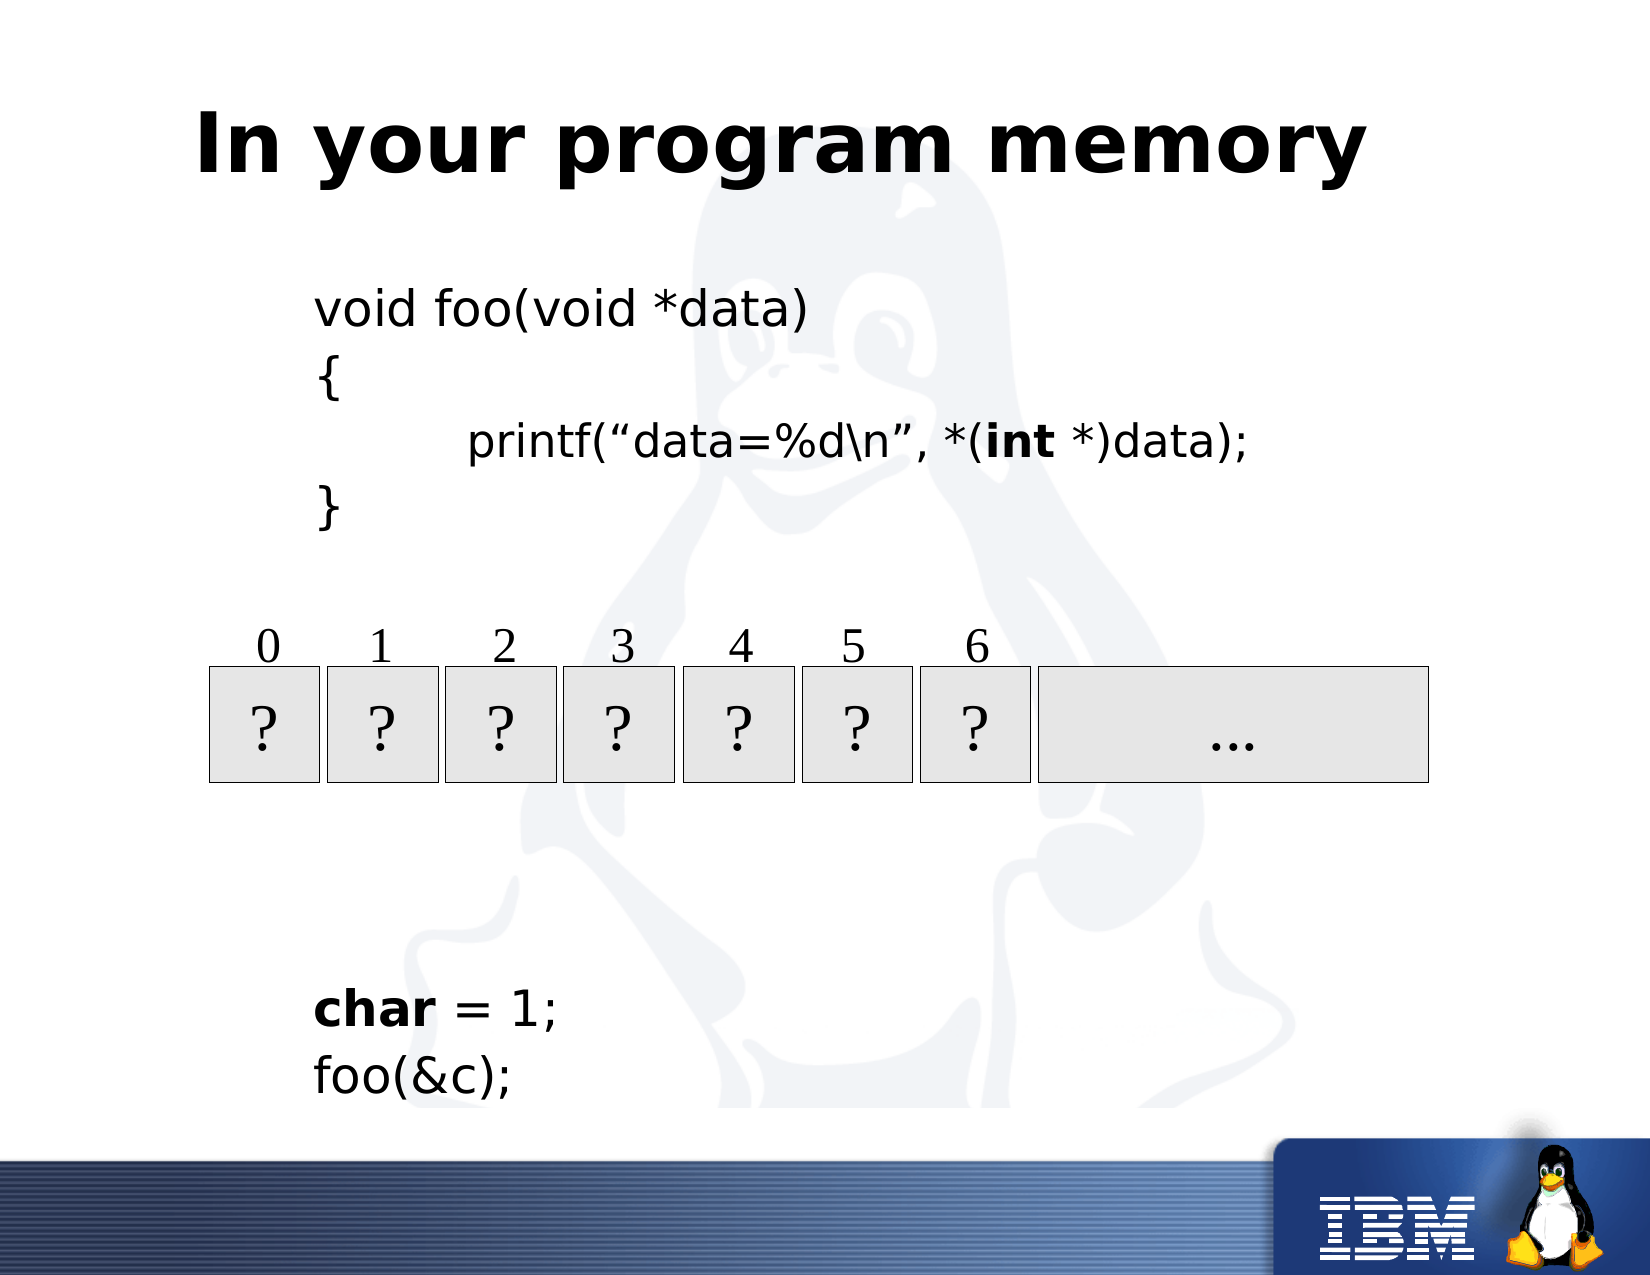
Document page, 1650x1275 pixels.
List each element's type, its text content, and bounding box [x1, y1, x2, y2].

text_box 0 [256, 613, 282, 666]
text_box 3 [610, 613, 636, 669]
text_box ? [327, 666, 439, 783]
list void foo(void *data) { printf(“data=%d\n”, *(int *)data); } char = 1; foo(&c); [76, 279, 1457, 1171]
text_box ? [683, 666, 795, 783]
text_box ? [445, 666, 557, 783]
text_box ? [920, 666, 1031, 783]
text_box 1 [368, 613, 394, 666]
text_box 6 [964, 613, 990, 669]
text_box 2 [492, 613, 518, 669]
text_box ? [802, 666, 913, 783]
text_box ? [209, 666, 320, 783]
title In your program memory [76, 76, 1457, 211]
text_box ... [1038, 666, 1429, 783]
text_box 4 [728, 613, 754, 669]
text_box 5 [840, 613, 866, 669]
text_box ? [563, 666, 675, 783]
